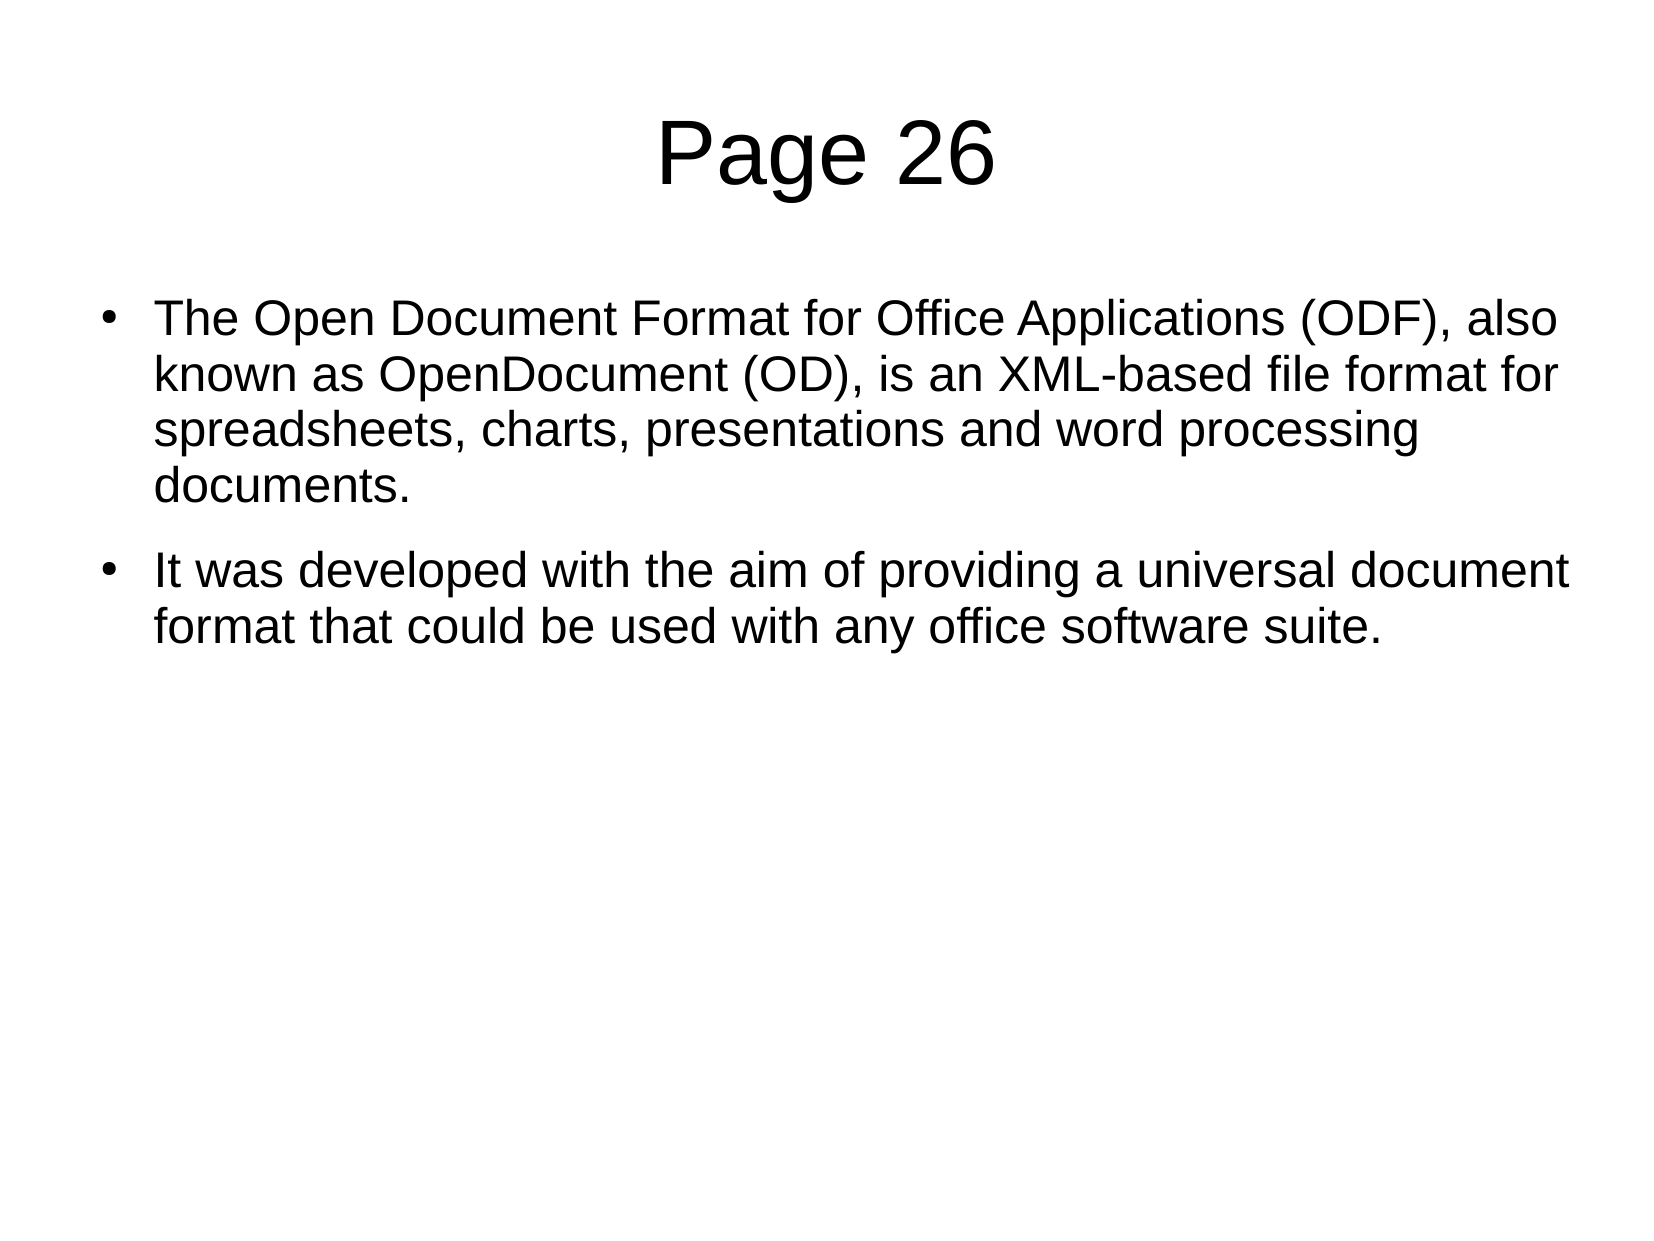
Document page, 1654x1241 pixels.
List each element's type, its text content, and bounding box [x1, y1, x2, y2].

list The Open Document Format for Office Applications (ODF), also known as OpenDocument (OD), is an XML-based file format for spreadsheets, charts, presentations and word processing documents. It was developed with the aim of providing a universal document format that could be used with any office software suite. [82, 290, 1571, 1109]
title Page 26 [82, 49, 1571, 257]
